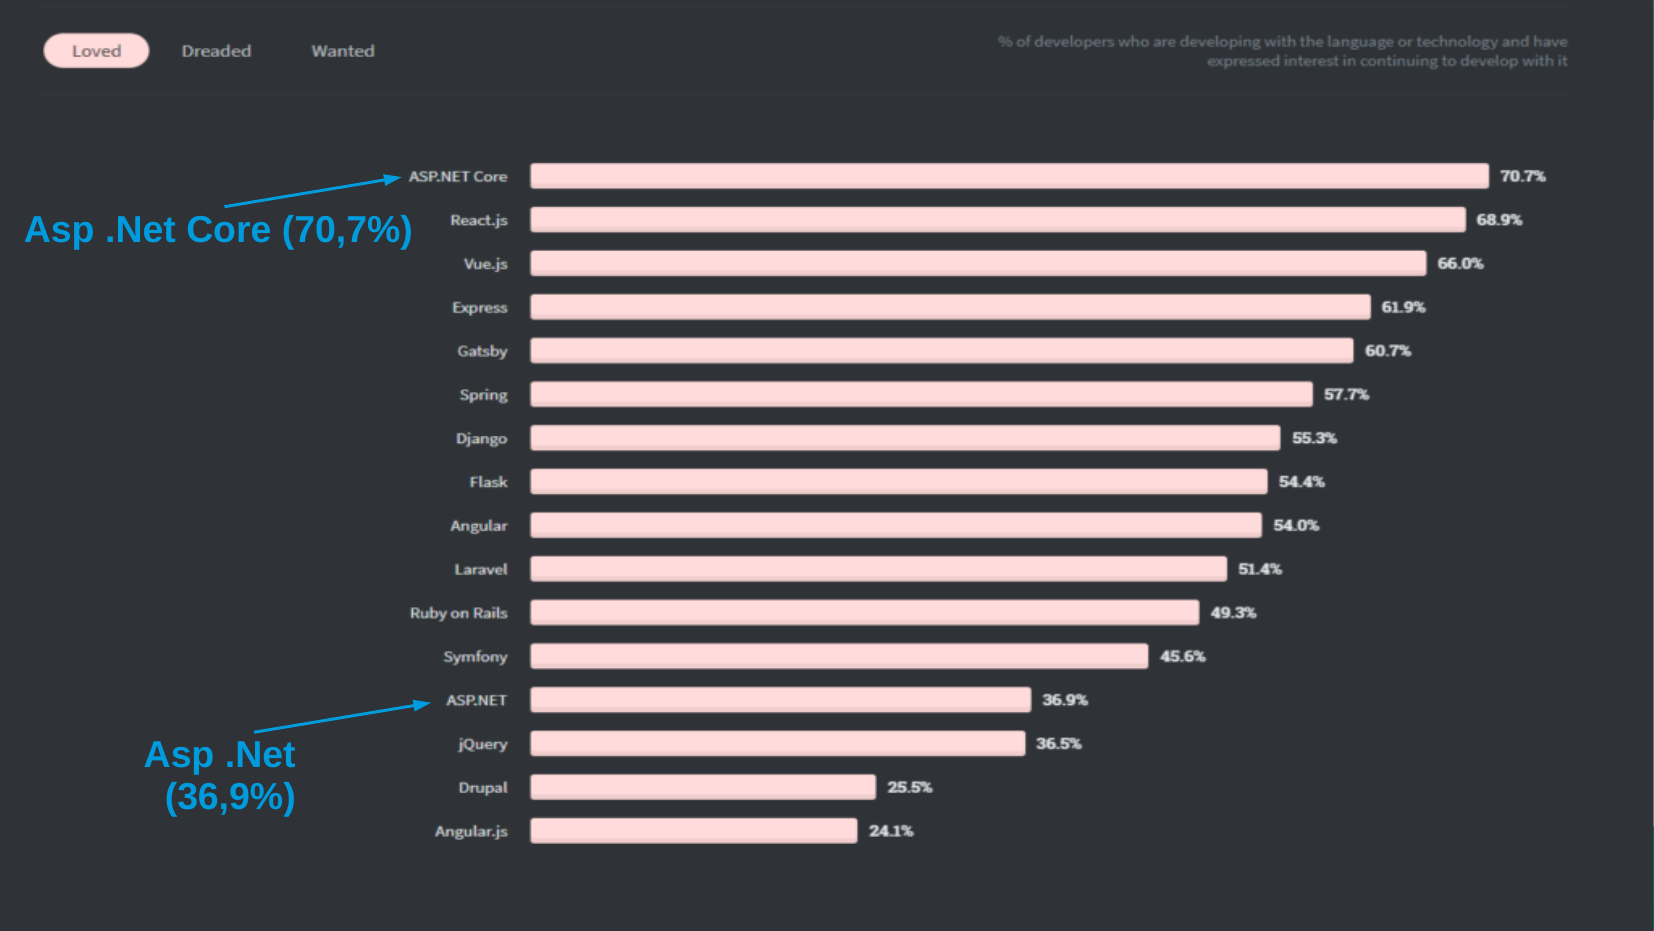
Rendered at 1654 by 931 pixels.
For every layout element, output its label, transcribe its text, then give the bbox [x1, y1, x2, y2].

text_box Asp .Net Core (70,7%) [41, 200, 396, 300]
picture [0, 0, 1654, 931]
text_box Asp .Net (36,9%) [82, 726, 378, 826]
